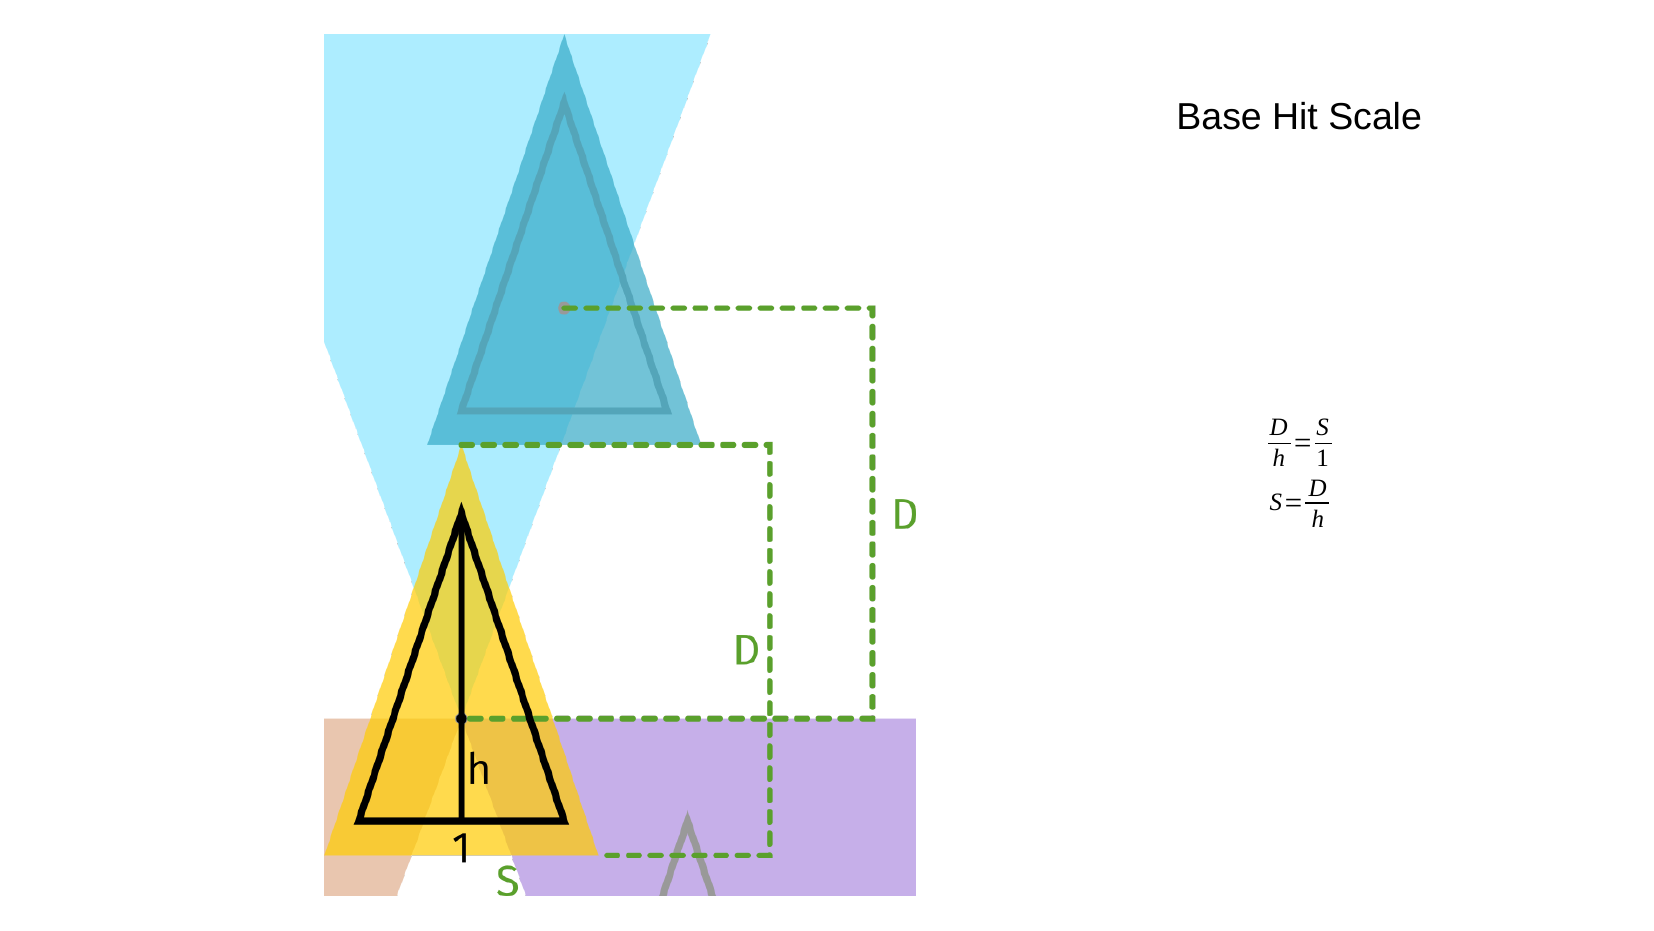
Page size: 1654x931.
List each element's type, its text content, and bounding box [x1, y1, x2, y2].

chart [1260, 413, 1339, 534]
picture [324, 34, 916, 896]
text_box Base Hit Scale [1003, 88, 1595, 146]
